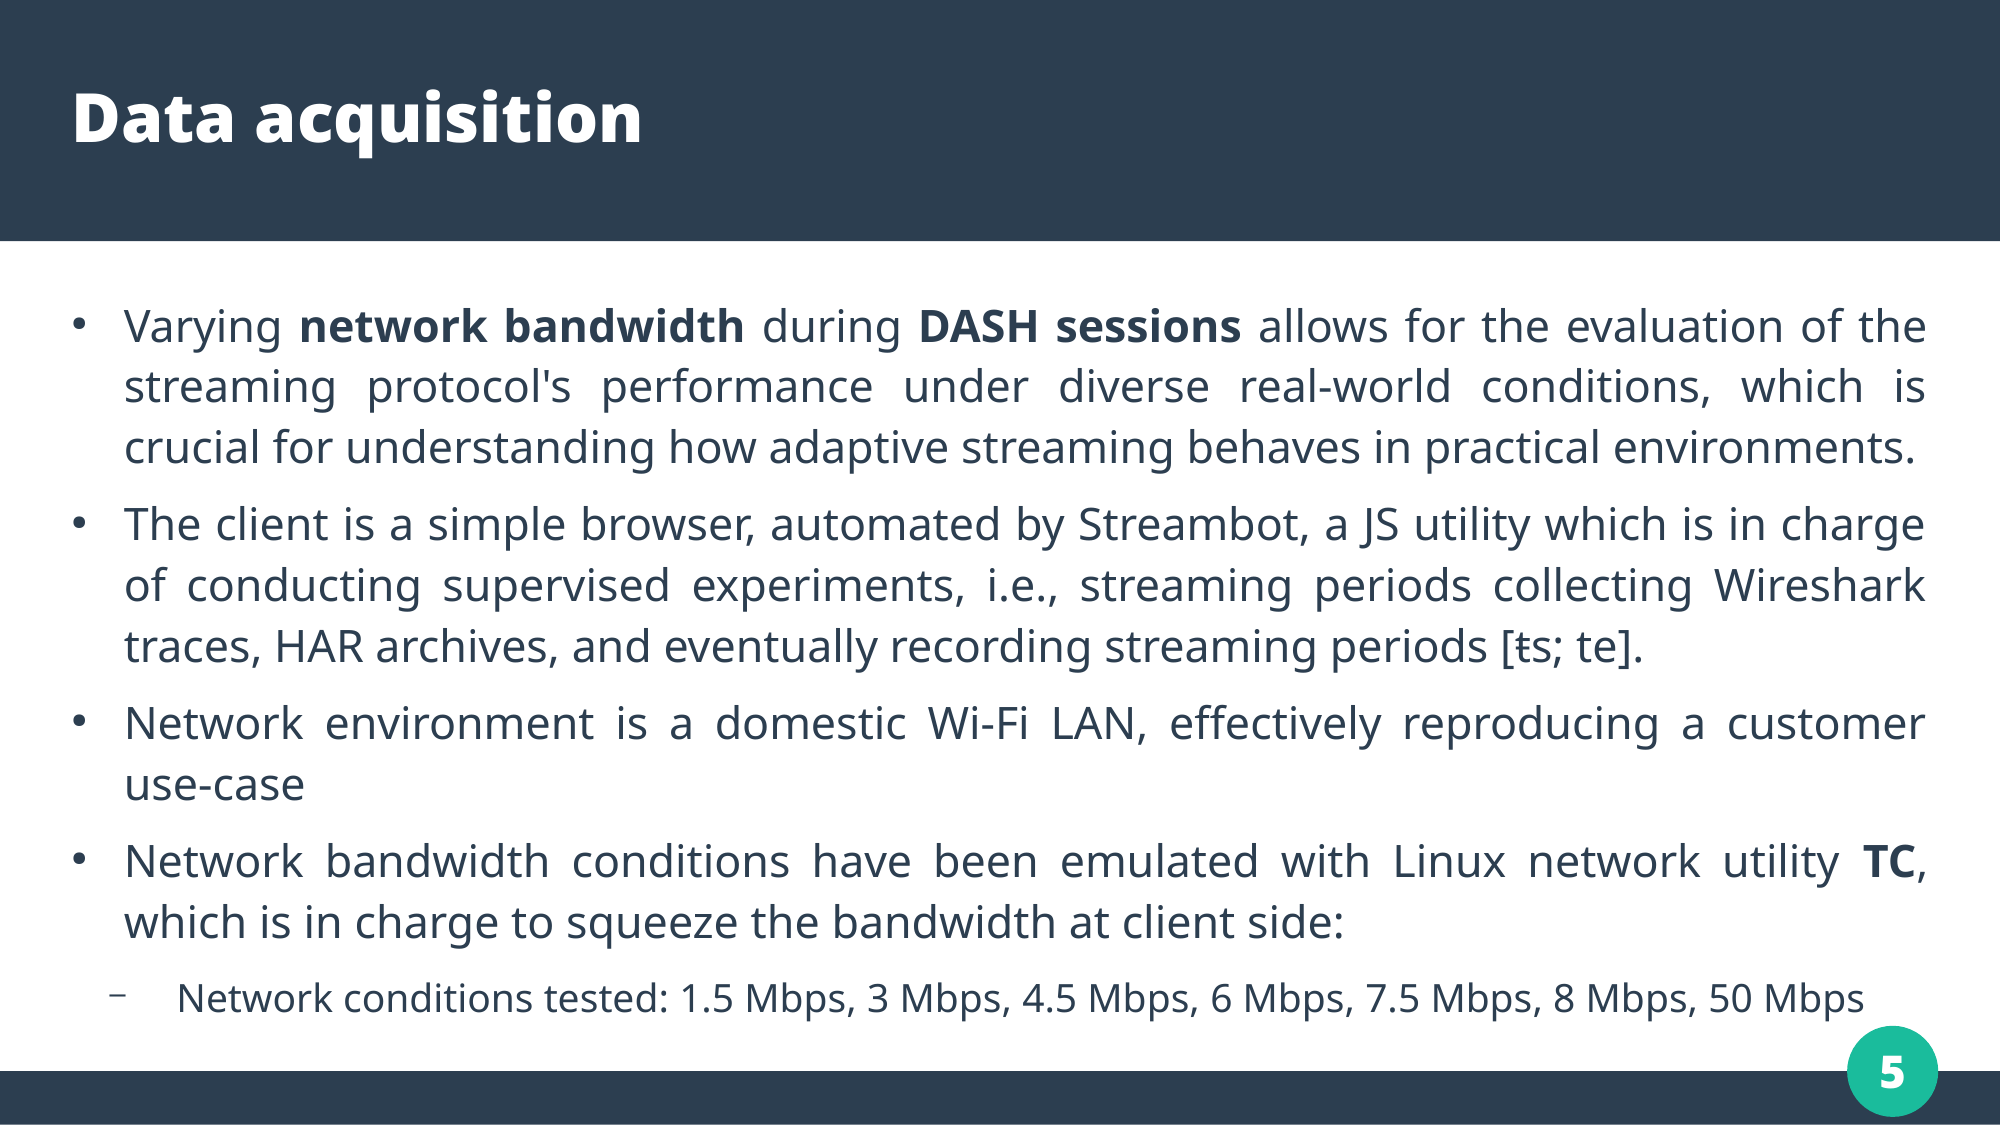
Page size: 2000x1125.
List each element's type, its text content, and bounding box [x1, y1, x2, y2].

title Data acquisition [71, 44, 1929, 188]
list Varying network bandwidth during DASH sessions allows for the evaluation of the streaming protocol's performance under diverse real-world conditions, which is crucial for understanding how adaptive streaming behaves in practical environments. The client is a simple browser, automated by Streambot, a JS utility which is in charge of conducting supervised experiments, i.e., streaming periods collecting Wireshark traces, HAR archives, and eventually recording streaming periods [ŧs; te]. Network environment is a domestic Wi-Fi LAN, effectively reproducing a customer use-case Network bandwidth conditions have been emulated with Linux network utility TC, which is in charge to squeeze the bandwidth at client side: Network conditions tested: 1.5 Mbps, 3 Mbps, 4.5 Mbps, 6 Mbps, 7.5 Mbps, 8 Mbps, 50 Mbps [71, 294, 1929, 1045]
